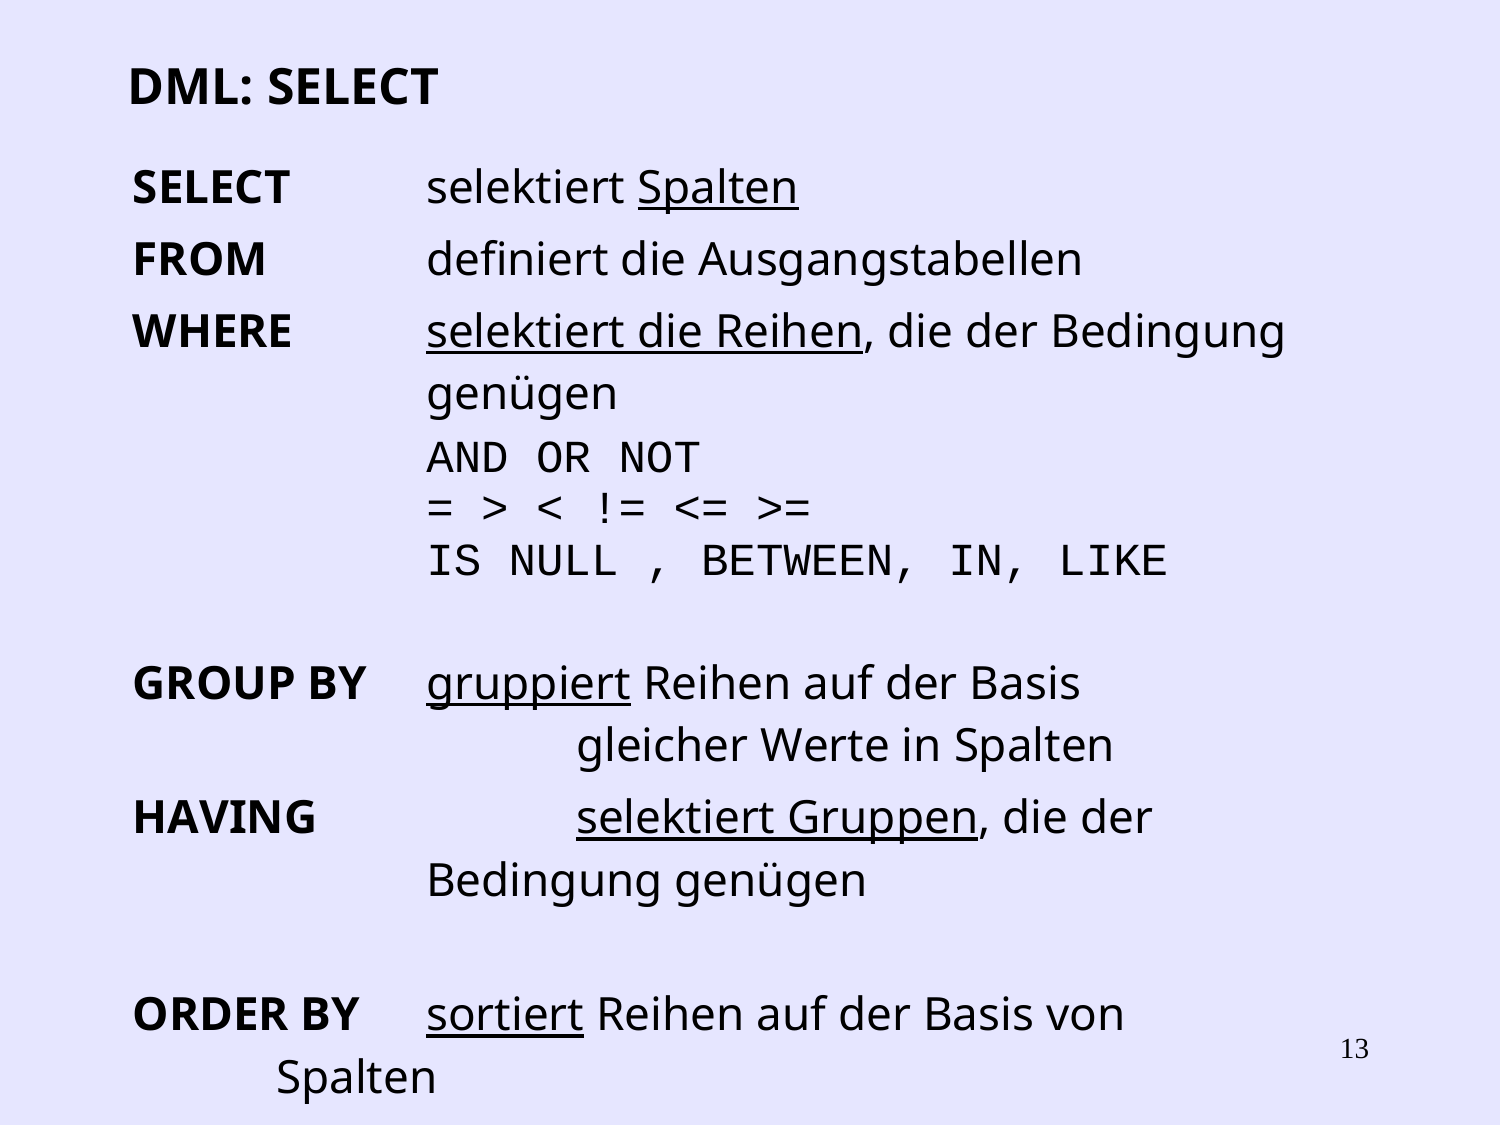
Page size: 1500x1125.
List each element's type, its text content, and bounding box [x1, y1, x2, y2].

title DML: SELECT [112, 22, 1388, 148]
list SELECT selektiert Spalten FROM definiert die Ausgangstabellen WHERE selektiert die Reihen, die der Bedingung genügen AND OR NOT = > < != <= >= IS NULL , BETWEEN, IN, LIKE GROUP BY gruppiert Reihen auf der Basis gleicher Werte in Spalten HAVING selektiert Gruppen, die der Bedingung genügen ORDER BY sortiert Reihen auf der Basis von Spalten [118, 146, 1394, 1034]
